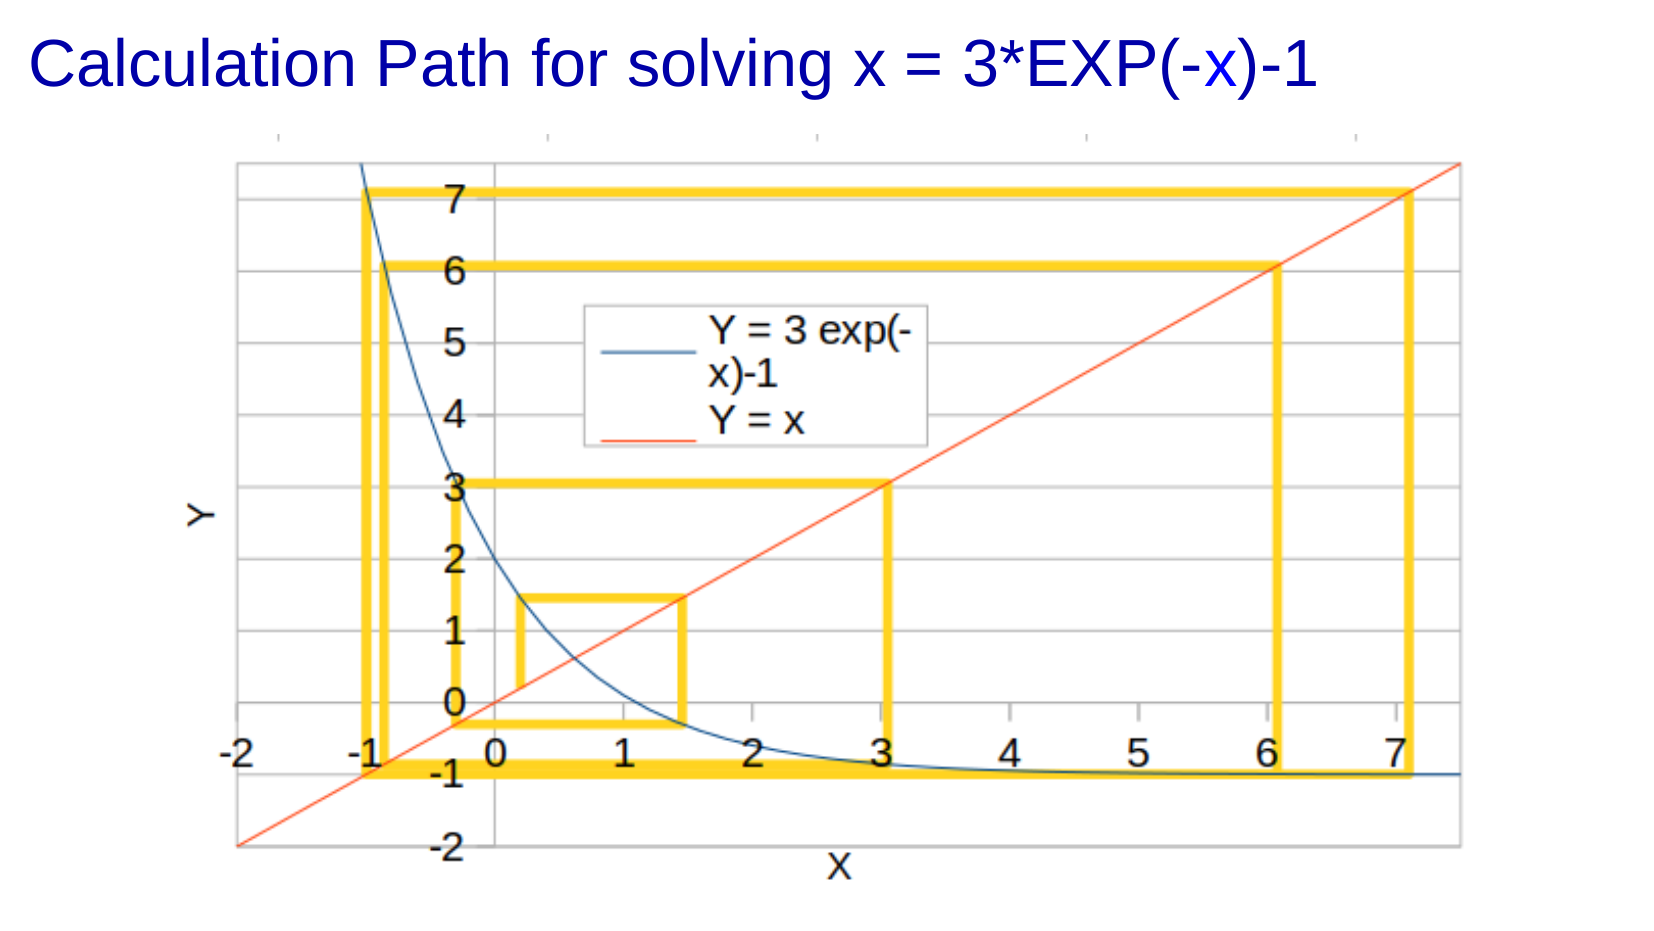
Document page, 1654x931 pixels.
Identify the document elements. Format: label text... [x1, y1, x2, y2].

title Calculation Path for solving x = 3*EXP(-x)-1 [28, 21, 1626, 106]
picture [180, 134, 1482, 890]
